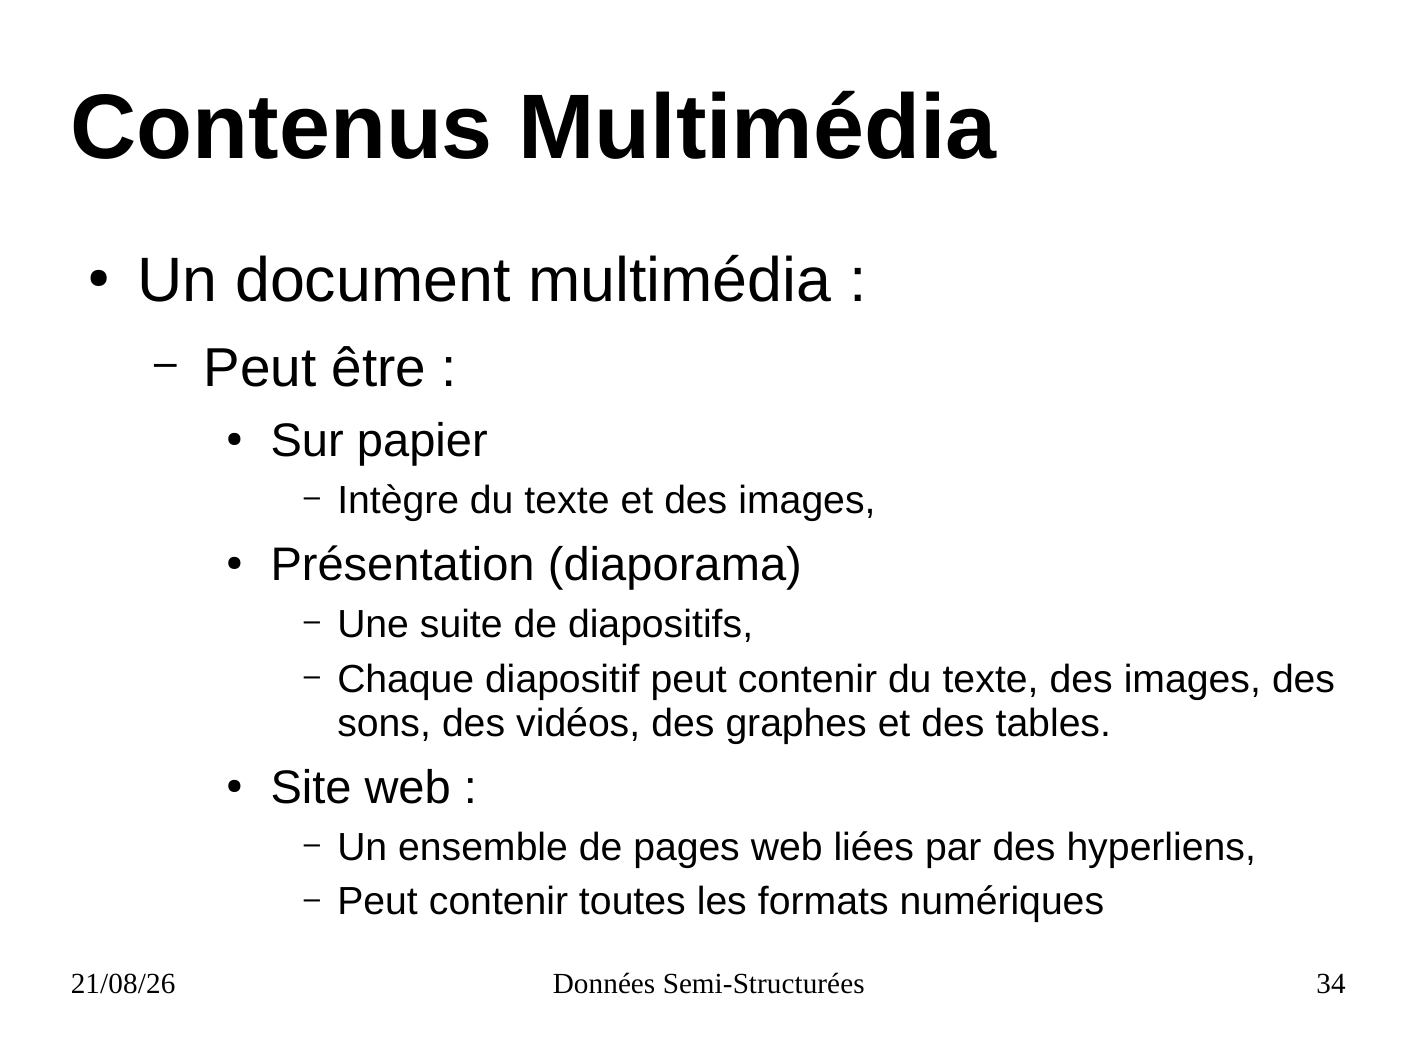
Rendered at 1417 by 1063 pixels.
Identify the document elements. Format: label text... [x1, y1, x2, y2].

title Contenus Multimédia [70, 42, 1346, 212]
list Un document multimédia : Peut être : Sur papier Intègre du texte et des images, Présentation (diaporama) Une suite de diapositifs, Chaque diapositif peut contenir du texte, des images, des sons, des vidéos, des graphes et des tables. Site web : Un ensemble de pages web liées par des hyperliens, Peut contenir toutes les formats numériques [70, 244, 1346, 925]
